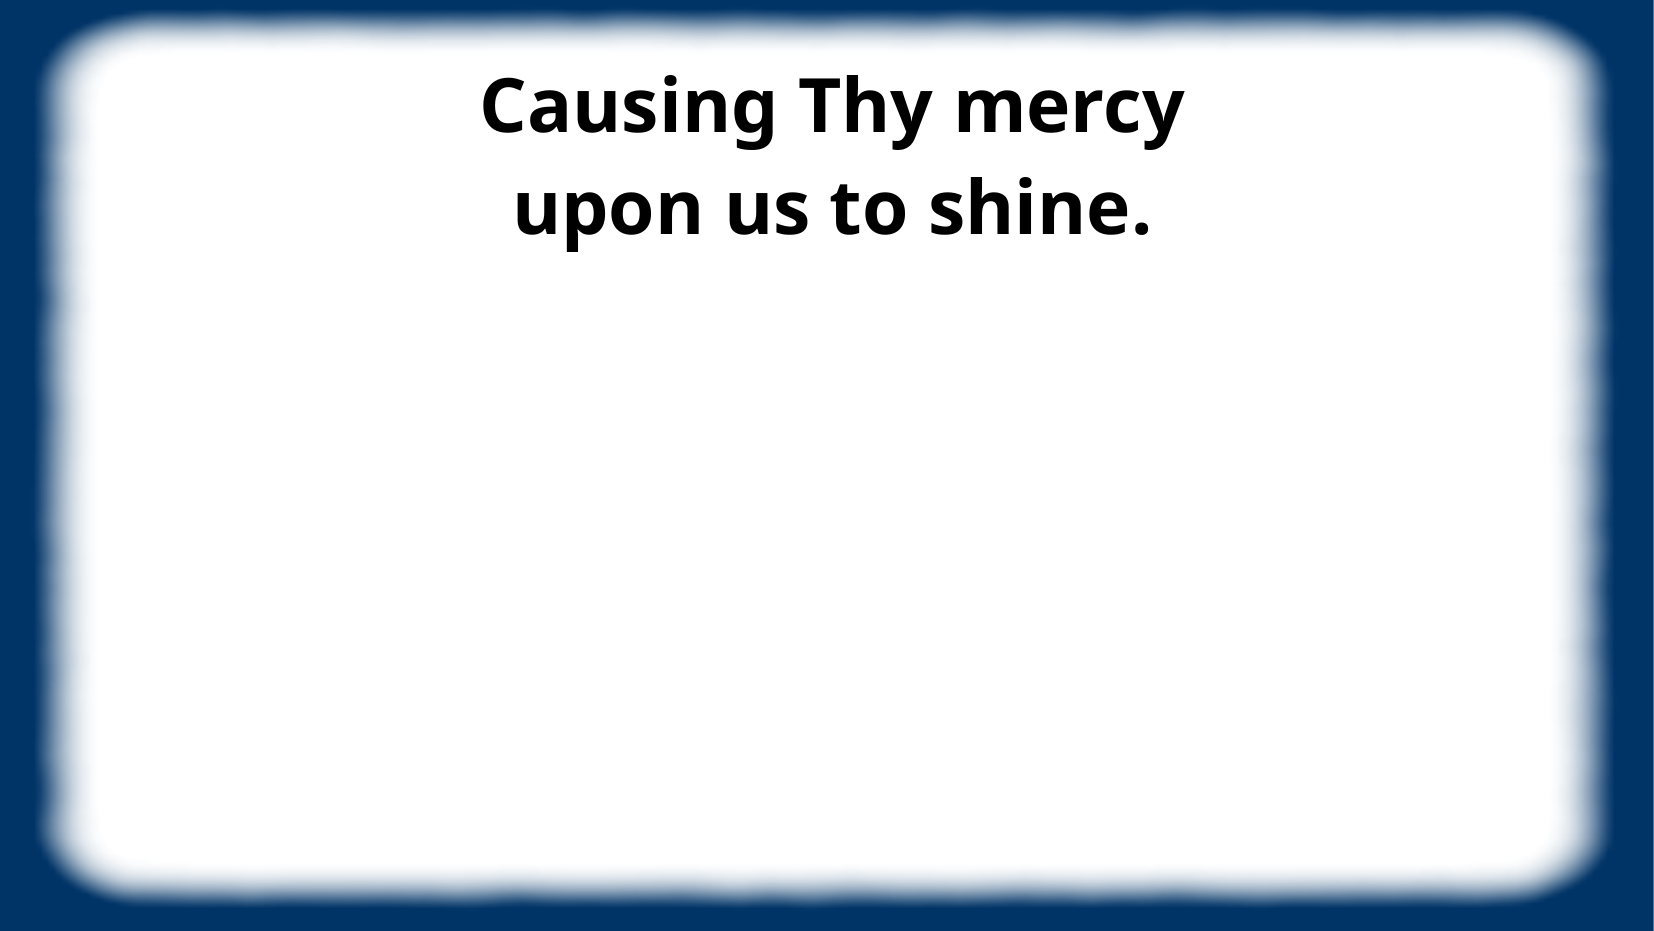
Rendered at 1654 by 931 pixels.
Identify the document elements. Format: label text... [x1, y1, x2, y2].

picture [0, 0, 1654, 931]
text_box Causing Thy mercy upon us to shine. [75, 45, 1591, 286]
